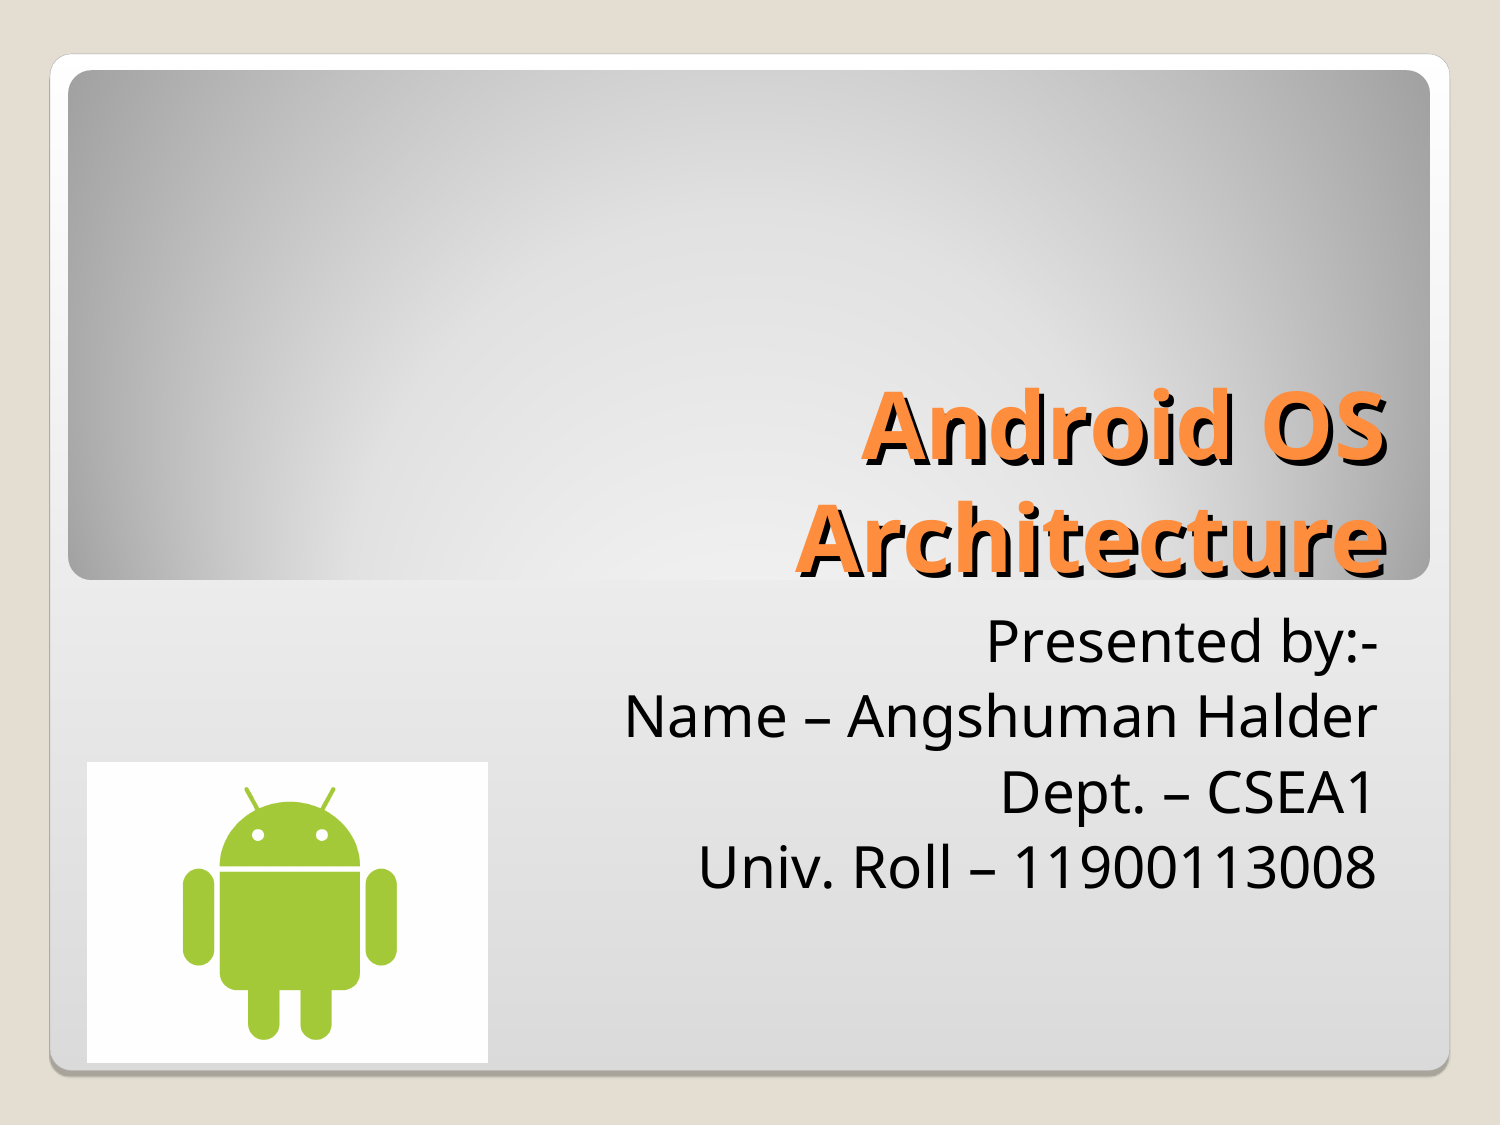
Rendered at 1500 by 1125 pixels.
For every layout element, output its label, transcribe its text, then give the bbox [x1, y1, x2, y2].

text_box Presented by:- Name – Angshuman Halder Dept. – CSEA1 Univ. Roll – 11900113008 [118, 604, 1394, 755]
picture [67, 69, 1431, 581]
picture [87, 762, 488, 1063]
text_box Android OS Architecture [118, 298, 1394, 599]
